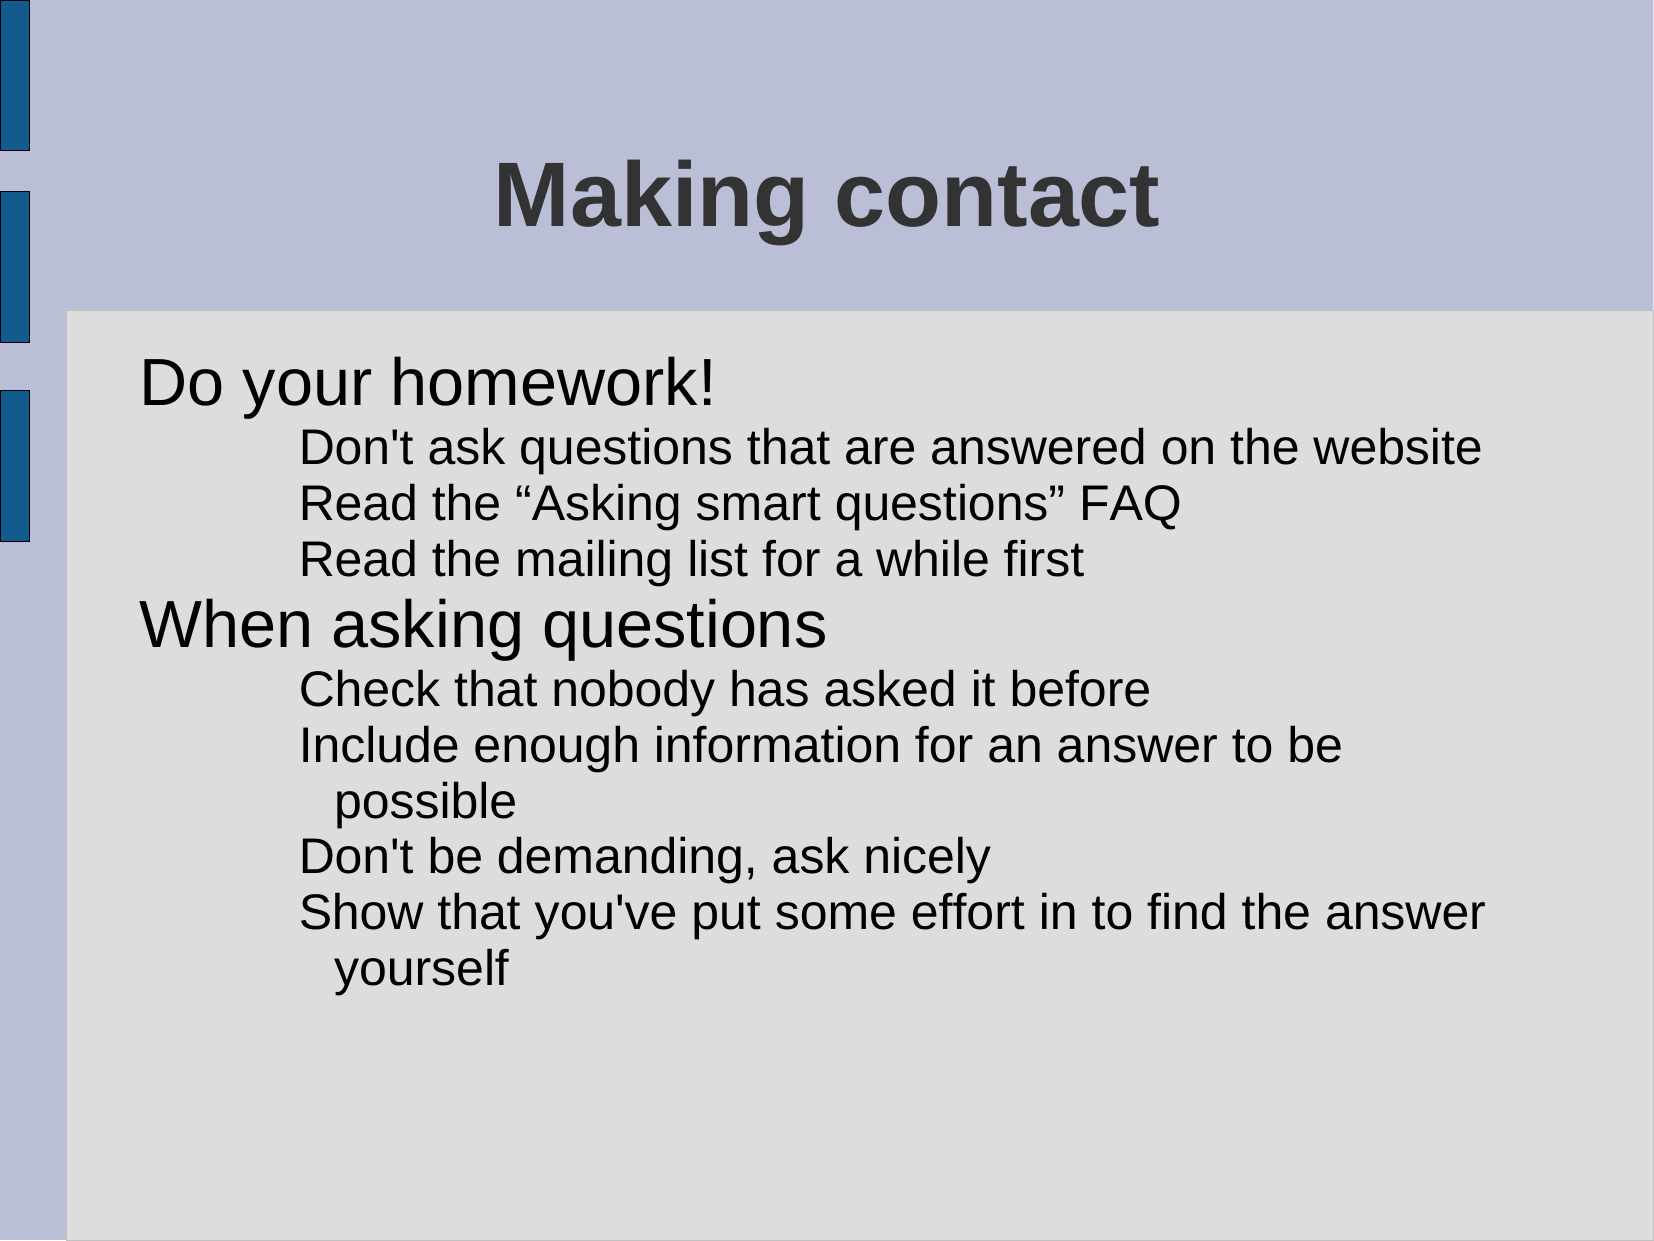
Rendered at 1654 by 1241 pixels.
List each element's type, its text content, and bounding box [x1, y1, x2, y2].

title Making contact [121, 98, 1534, 291]
list Do your homework! Don't ask questions that are answered on the website Read the “Asking smart questions” FAQ Read the mailing list for a while first When asking questions Check that nobody has asked it before Include enough information for an answer to be possible Don't be demanding, ask nicely Show that you've put some effort in to find the answer yourself [121, 344, 1534, 1112]
